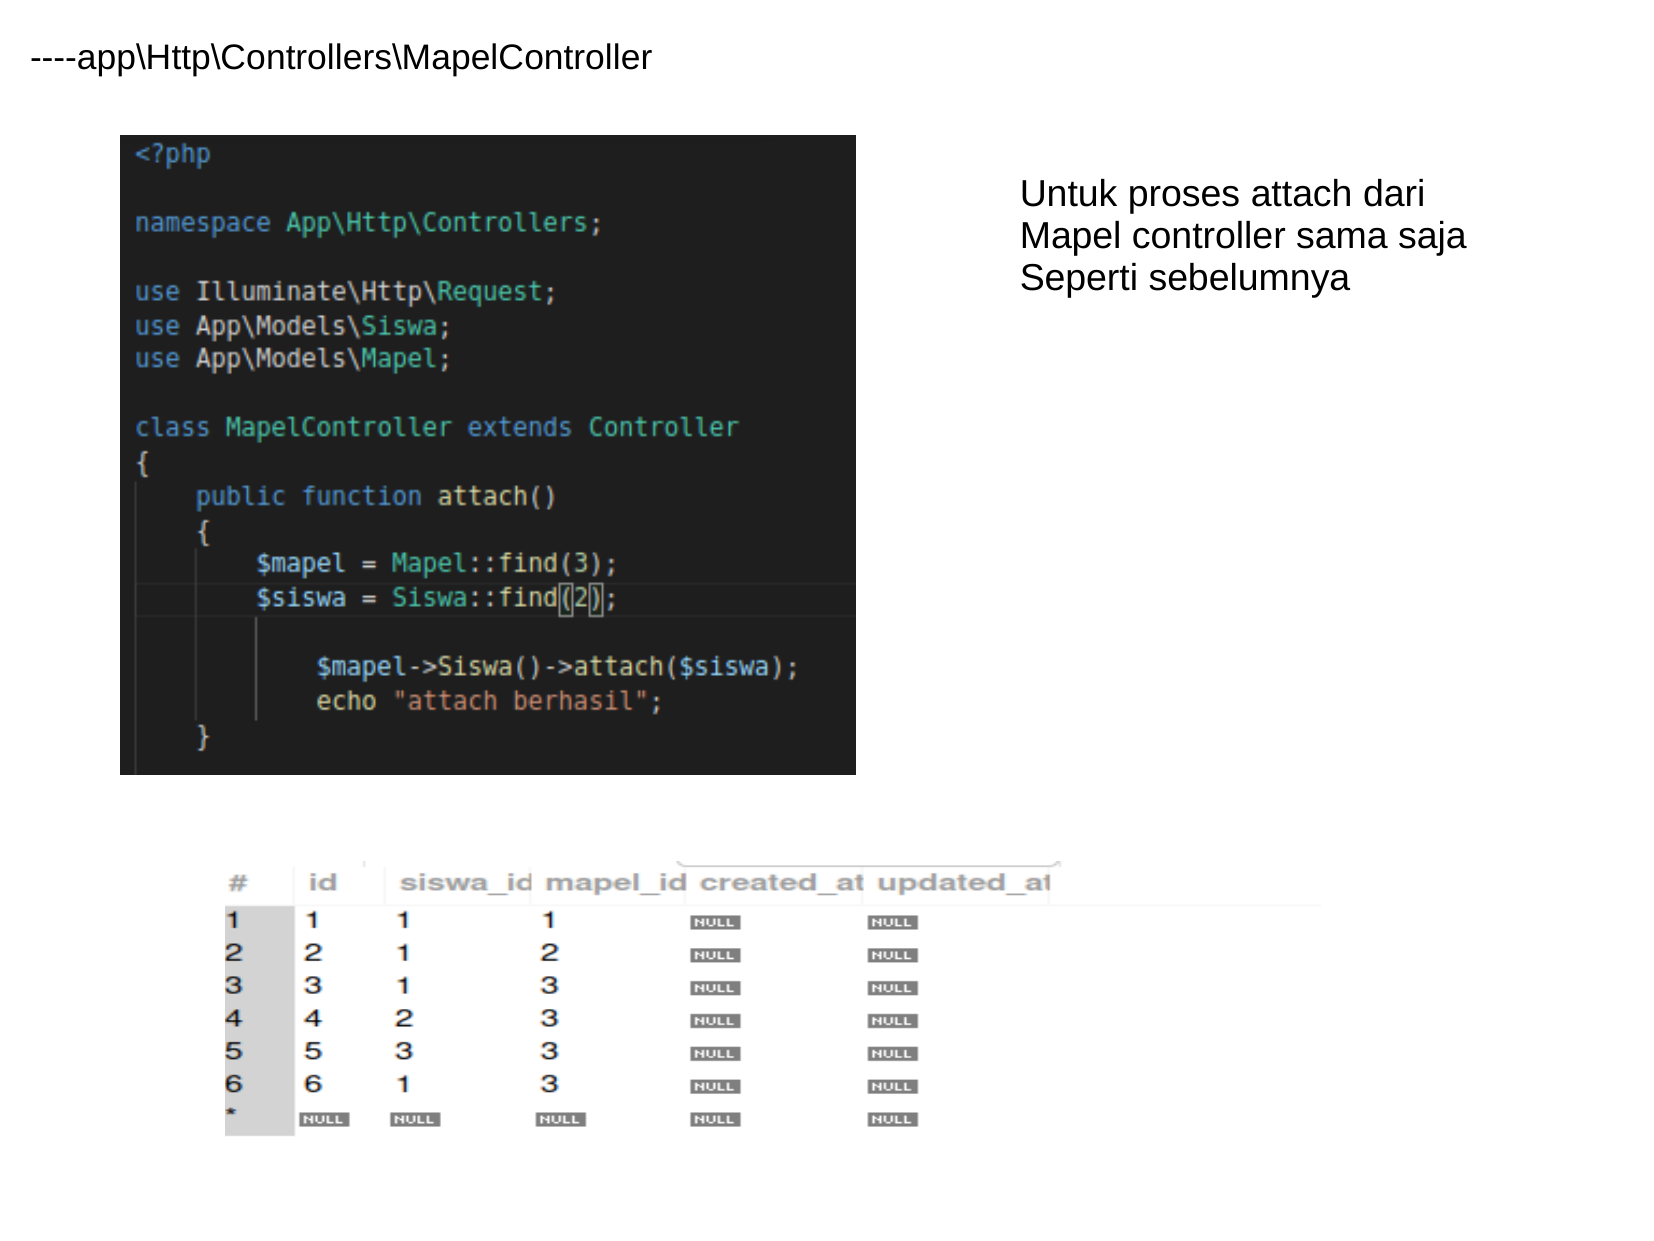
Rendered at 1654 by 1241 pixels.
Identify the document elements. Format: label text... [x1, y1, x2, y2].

picture [225, 861, 1321, 1156]
text_box Untuk proses attach dari Mapel controller sama saja Seperti sebelumnya [1005, 165, 1516, 306]
text_box ----app\Http\Controllers\MapelController [15, 30, 668, 85]
picture [120, 135, 856, 775]
